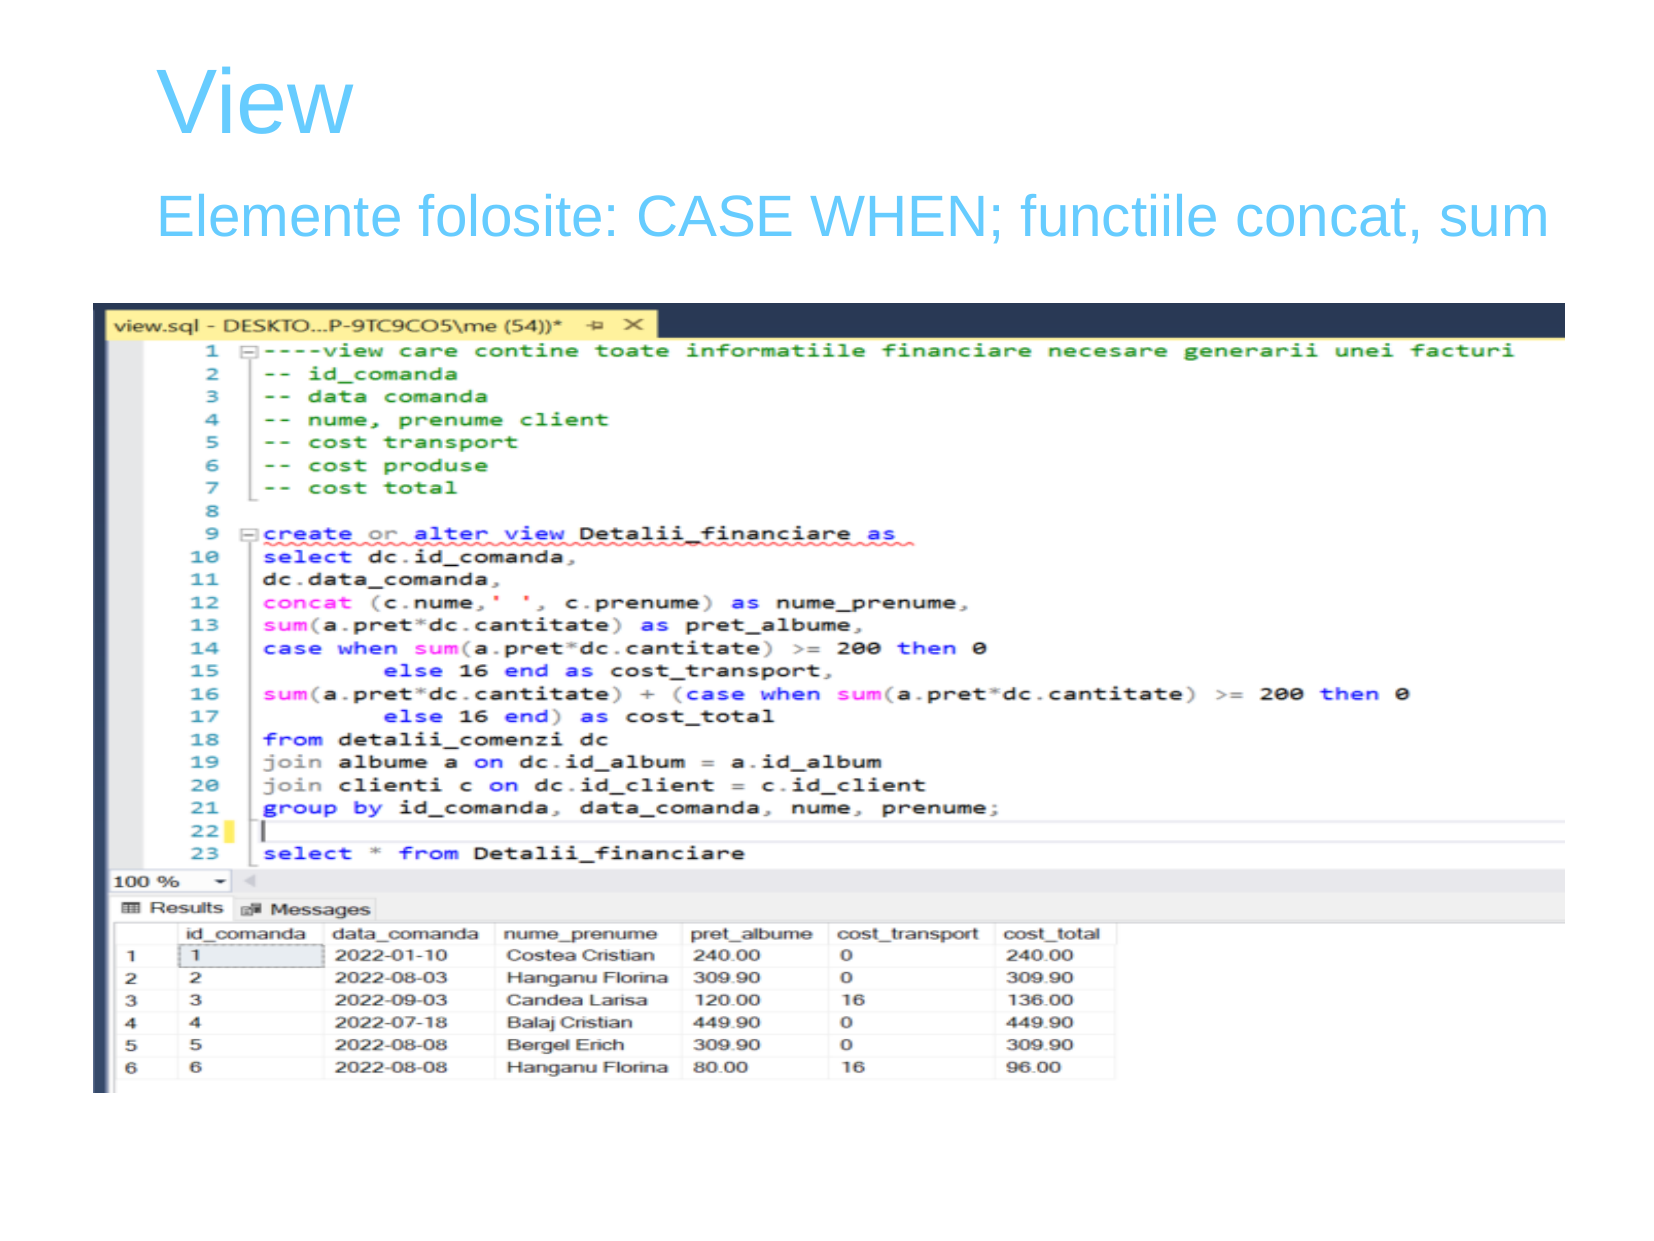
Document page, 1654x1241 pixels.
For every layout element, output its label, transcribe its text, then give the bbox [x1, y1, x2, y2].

picture [93, 303, 1565, 1093]
title View Elemente folosite: CASE WHEN; functiile concat, sum [82, 49, 1571, 257]
